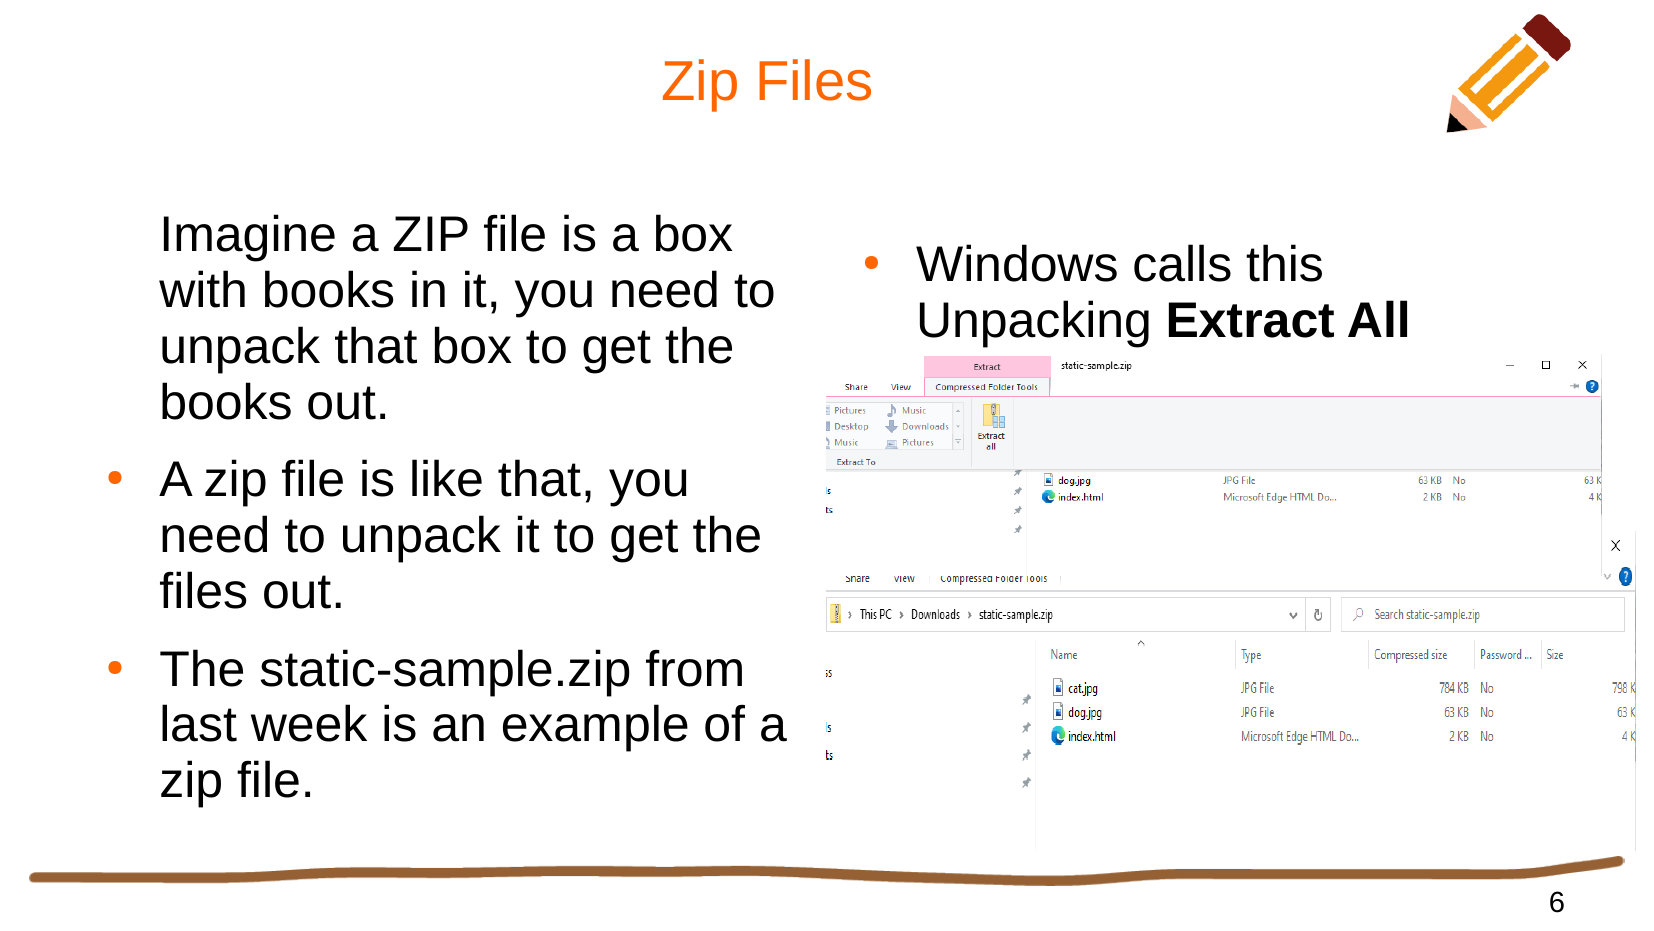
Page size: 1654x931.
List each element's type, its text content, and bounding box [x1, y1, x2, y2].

list Windows calls this Unpacking Extract All [845, 236, 1566, 354]
picture [1566, 856, 1625, 886]
picture [29, 856, 845, 886]
list Windows calls this Unpacking Extract All [845, 576, 1566, 886]
picture [1446, 14, 1571, 133]
title Zip Files [88, 29, 1447, 133]
list Imagine a ZIP file is a box with books in it, you need to unpack that box to get the books out. A zip file is like that, you need to unpack it to get the files out. The static-sample.zip from last week is an example of a zip file. [88, 206, 809, 857]
picture [826, 354, 1636, 851]
